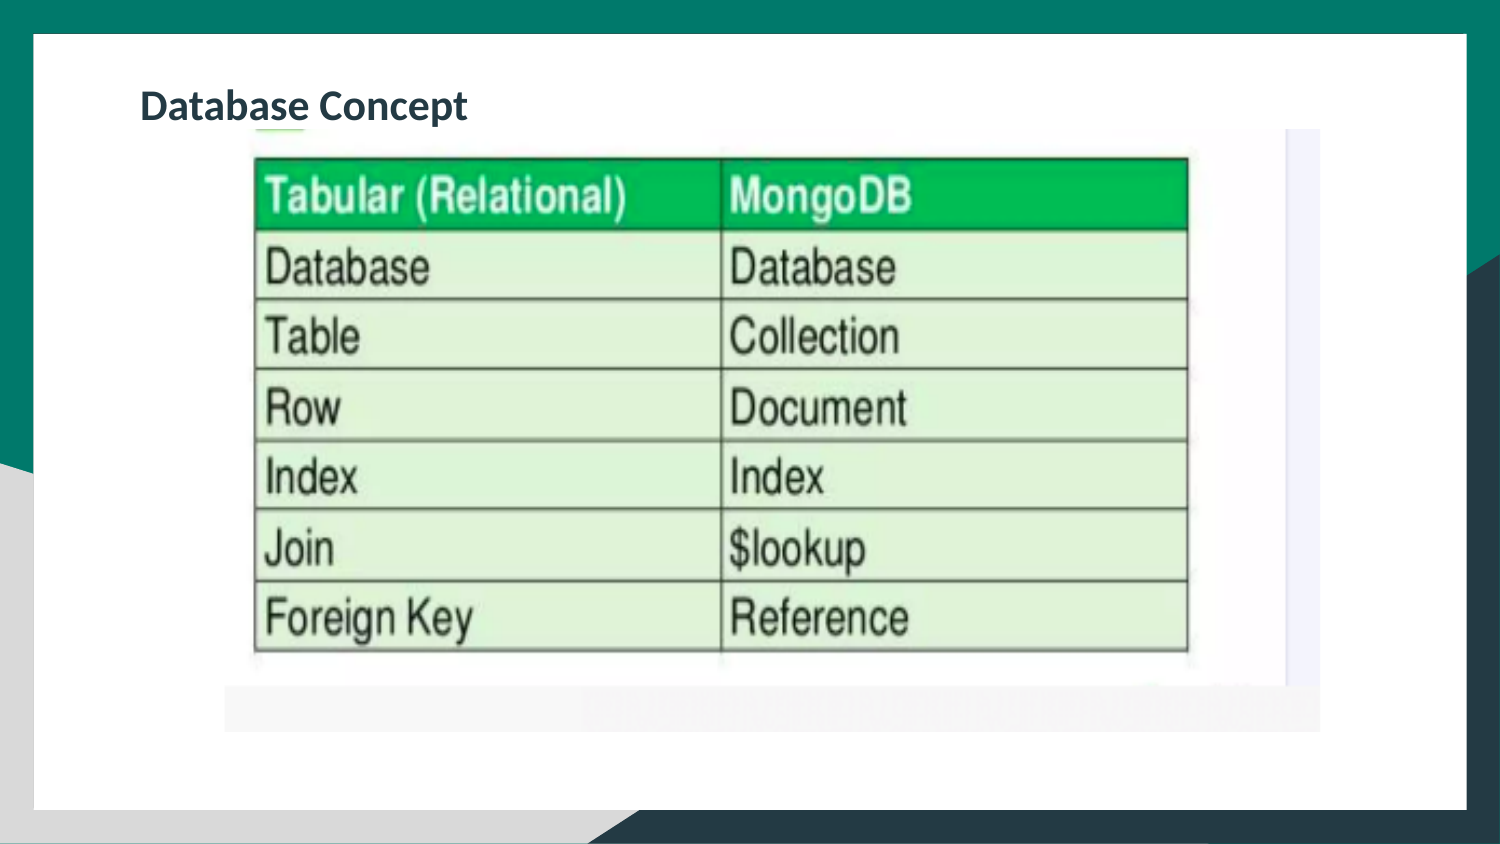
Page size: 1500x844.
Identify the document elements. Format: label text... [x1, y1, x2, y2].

picture [224, 129, 1321, 732]
text_box Database Concept [125, 61, 1210, 142]
